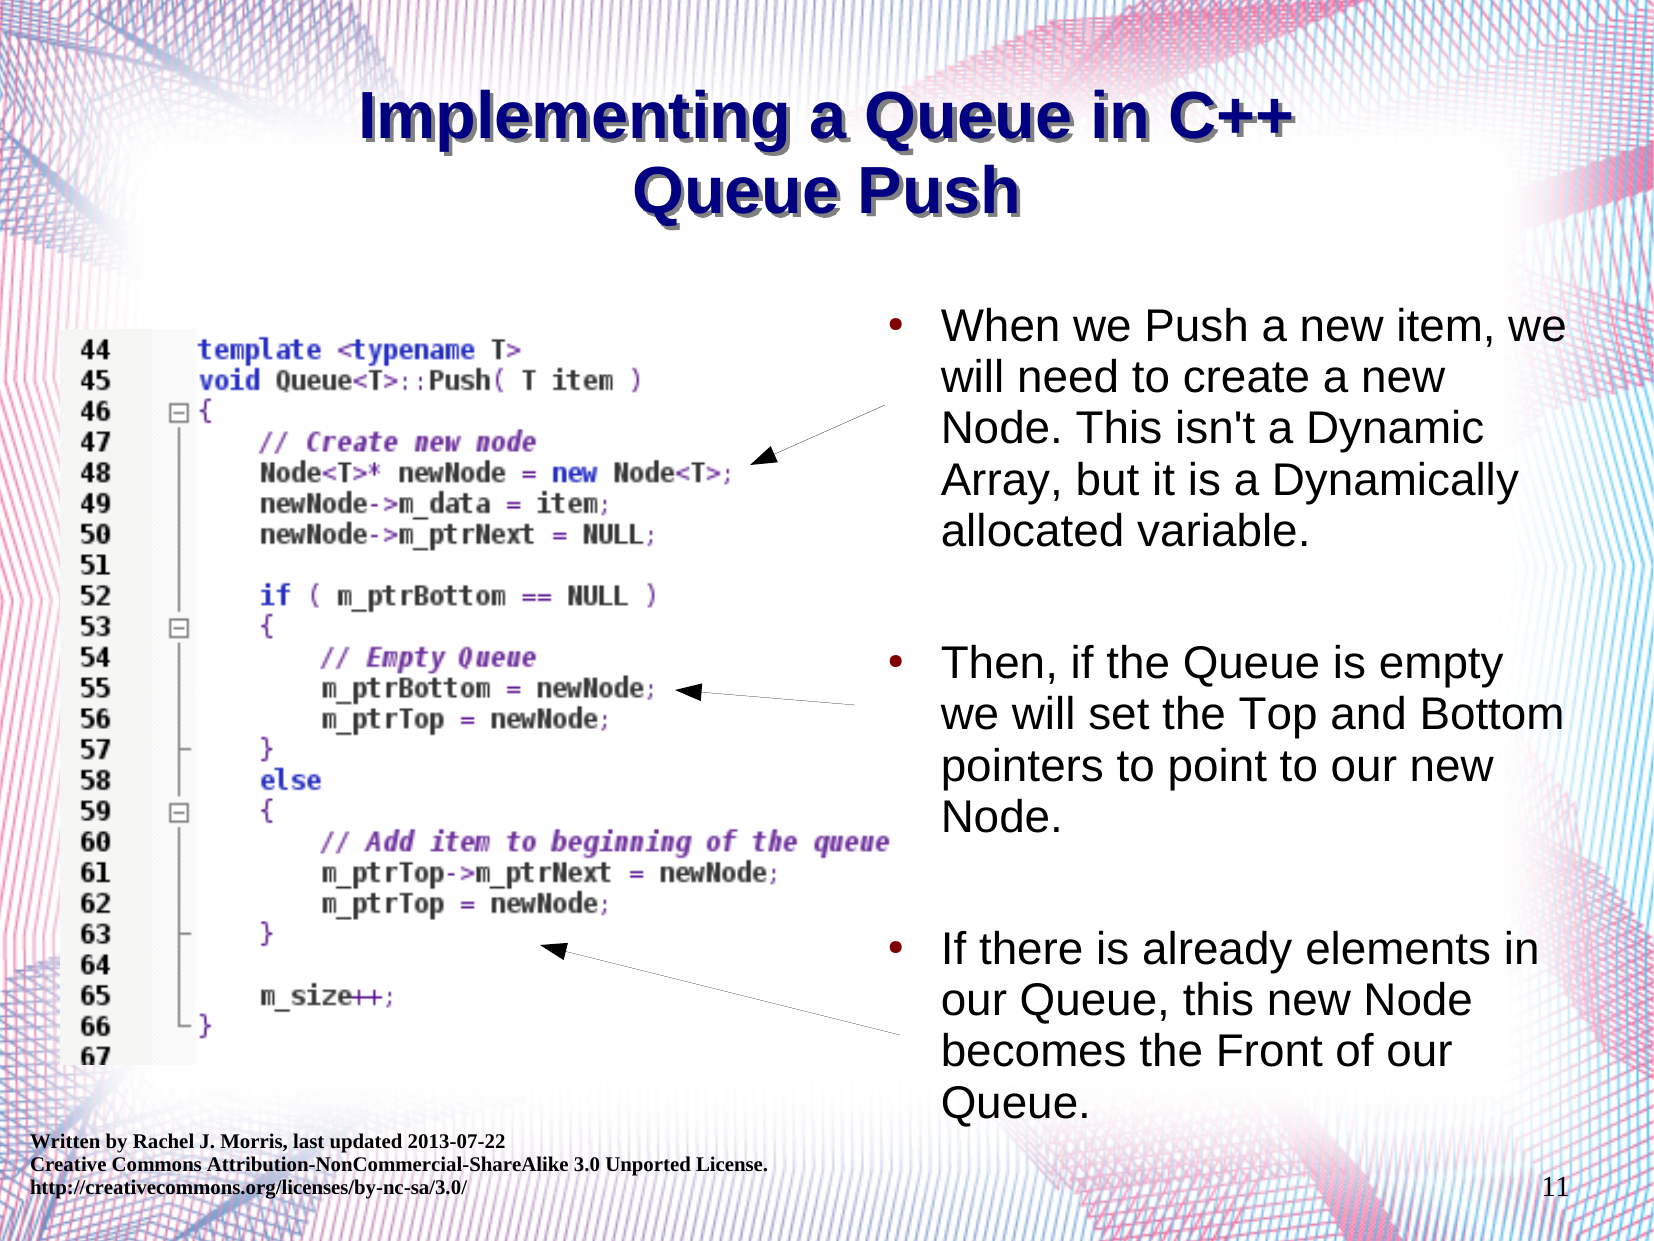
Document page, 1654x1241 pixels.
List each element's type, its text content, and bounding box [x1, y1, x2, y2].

title Implementing a Queue in C++ Queue Push [82, 49, 1571, 257]
picture [0, 0, 1654, 1241]
list When we Push a new item, we will need to create a new Node. This isn't a Dynamic Array, but it is a Dynamically allocated variable. Then, if the Queue is empty we will set the Top and Bottom pointers to point to our new Node. If there is already elements in our Queue, this new Node becomes the Front of our Queue. [870, 300, 1571, 1129]
